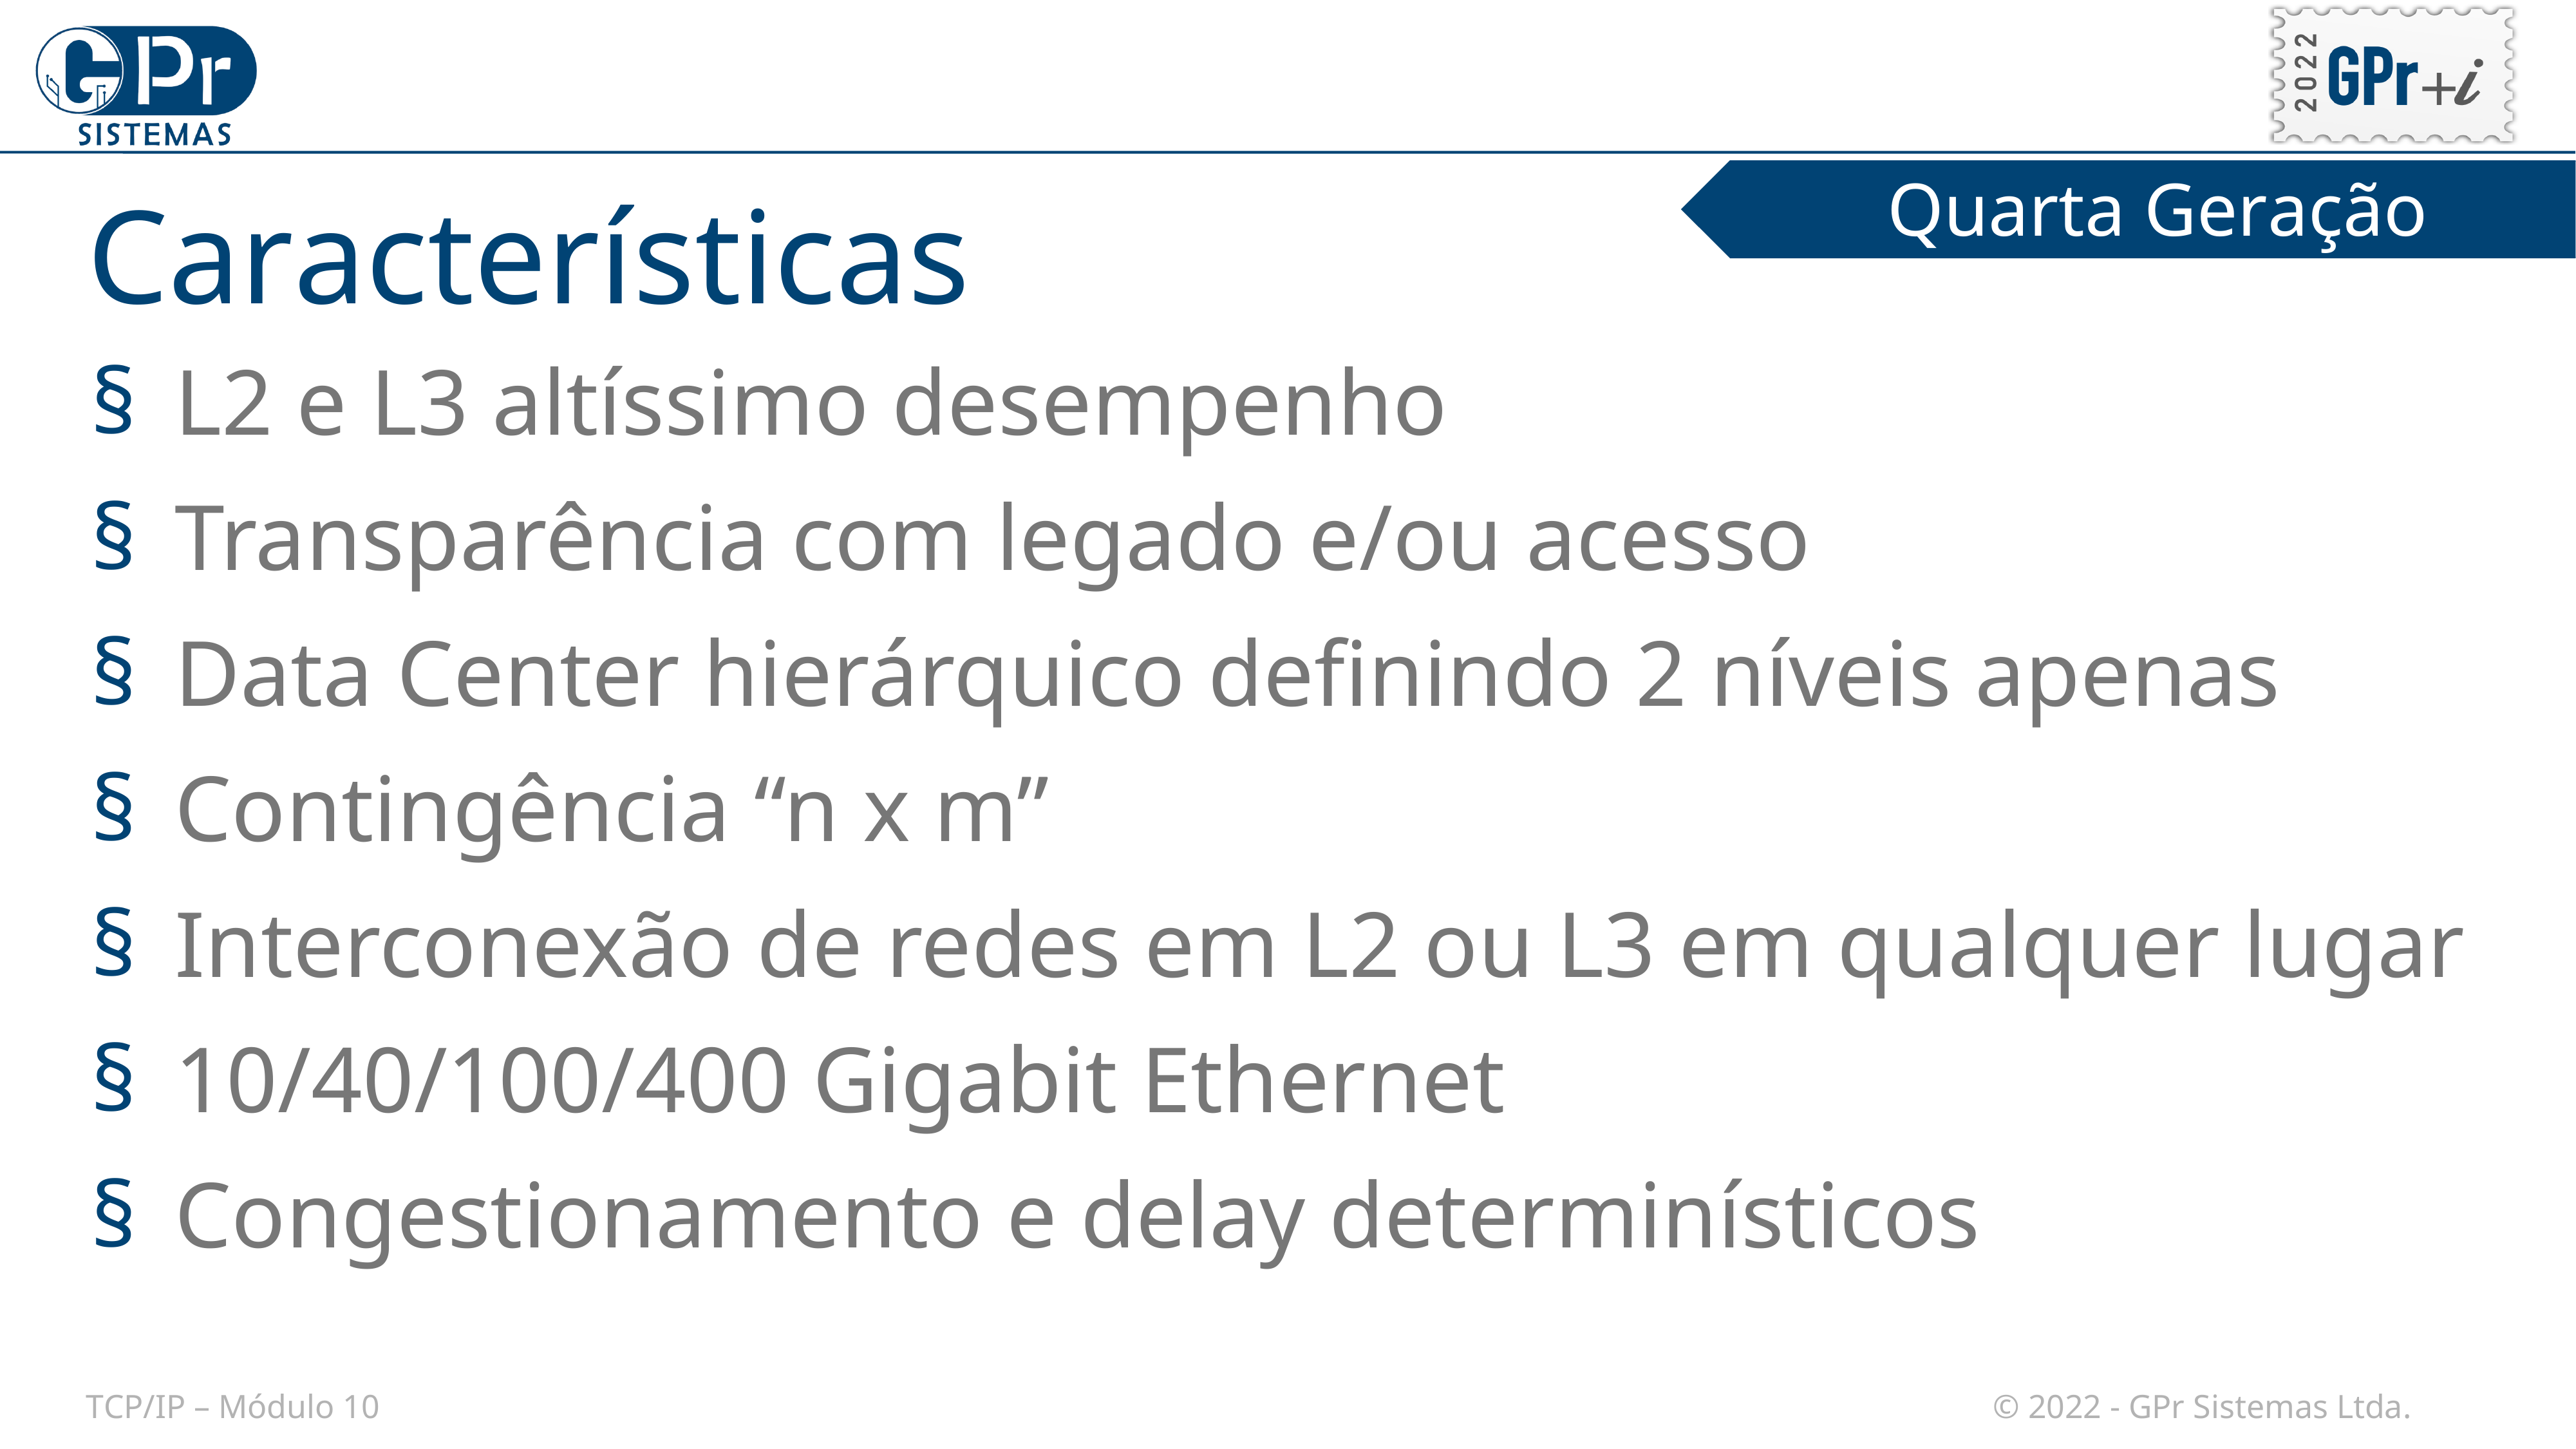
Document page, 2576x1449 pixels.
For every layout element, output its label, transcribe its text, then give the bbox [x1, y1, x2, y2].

picture [34, 26, 257, 147]
text_box [1682, 160, 2576, 258]
list Características [81, 169, 2496, 343]
list L2 e L3 altíssimo desempenho Transparência com legado e/ou acesso Data Center hierárquico definindo 2 níveis apenas Contingência “n x m” Interconexão de redes em L2 ou L3 em qualquer lugar 10/40/100/400 Gigabit Ethernet Congestionamento e delay determinísticos [80, 319, 2496, 1382]
text_box Quarta Geração [1829, 157, 2487, 256]
picture [2268, 4, 2519, 145]
